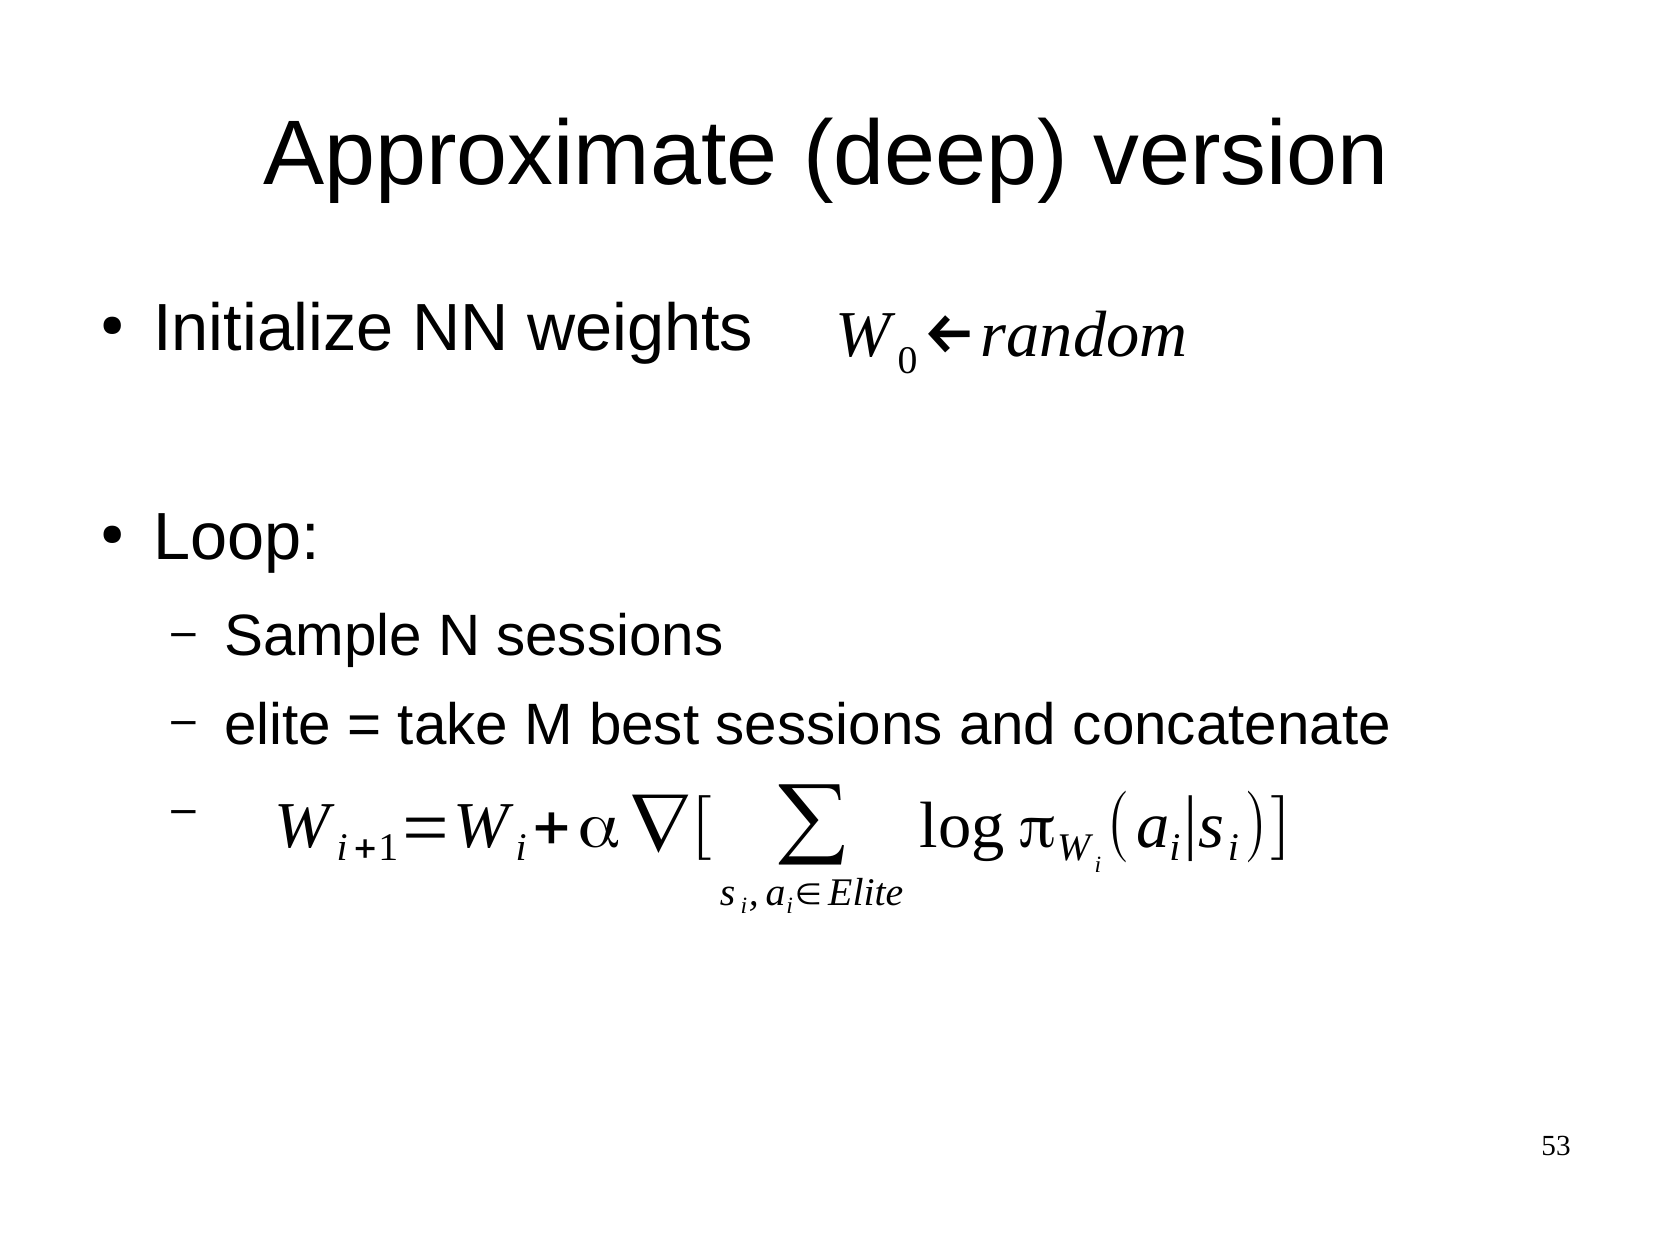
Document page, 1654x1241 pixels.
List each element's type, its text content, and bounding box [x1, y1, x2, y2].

chart [818, 299, 1206, 383]
chart [257, 778, 1303, 919]
list Initialize NN weights Loop: Sample N sessions elite = take M best sessions and concatenate [82, 290, 1571, 1010]
title Approximate (deep) version [82, 49, 1571, 257]
